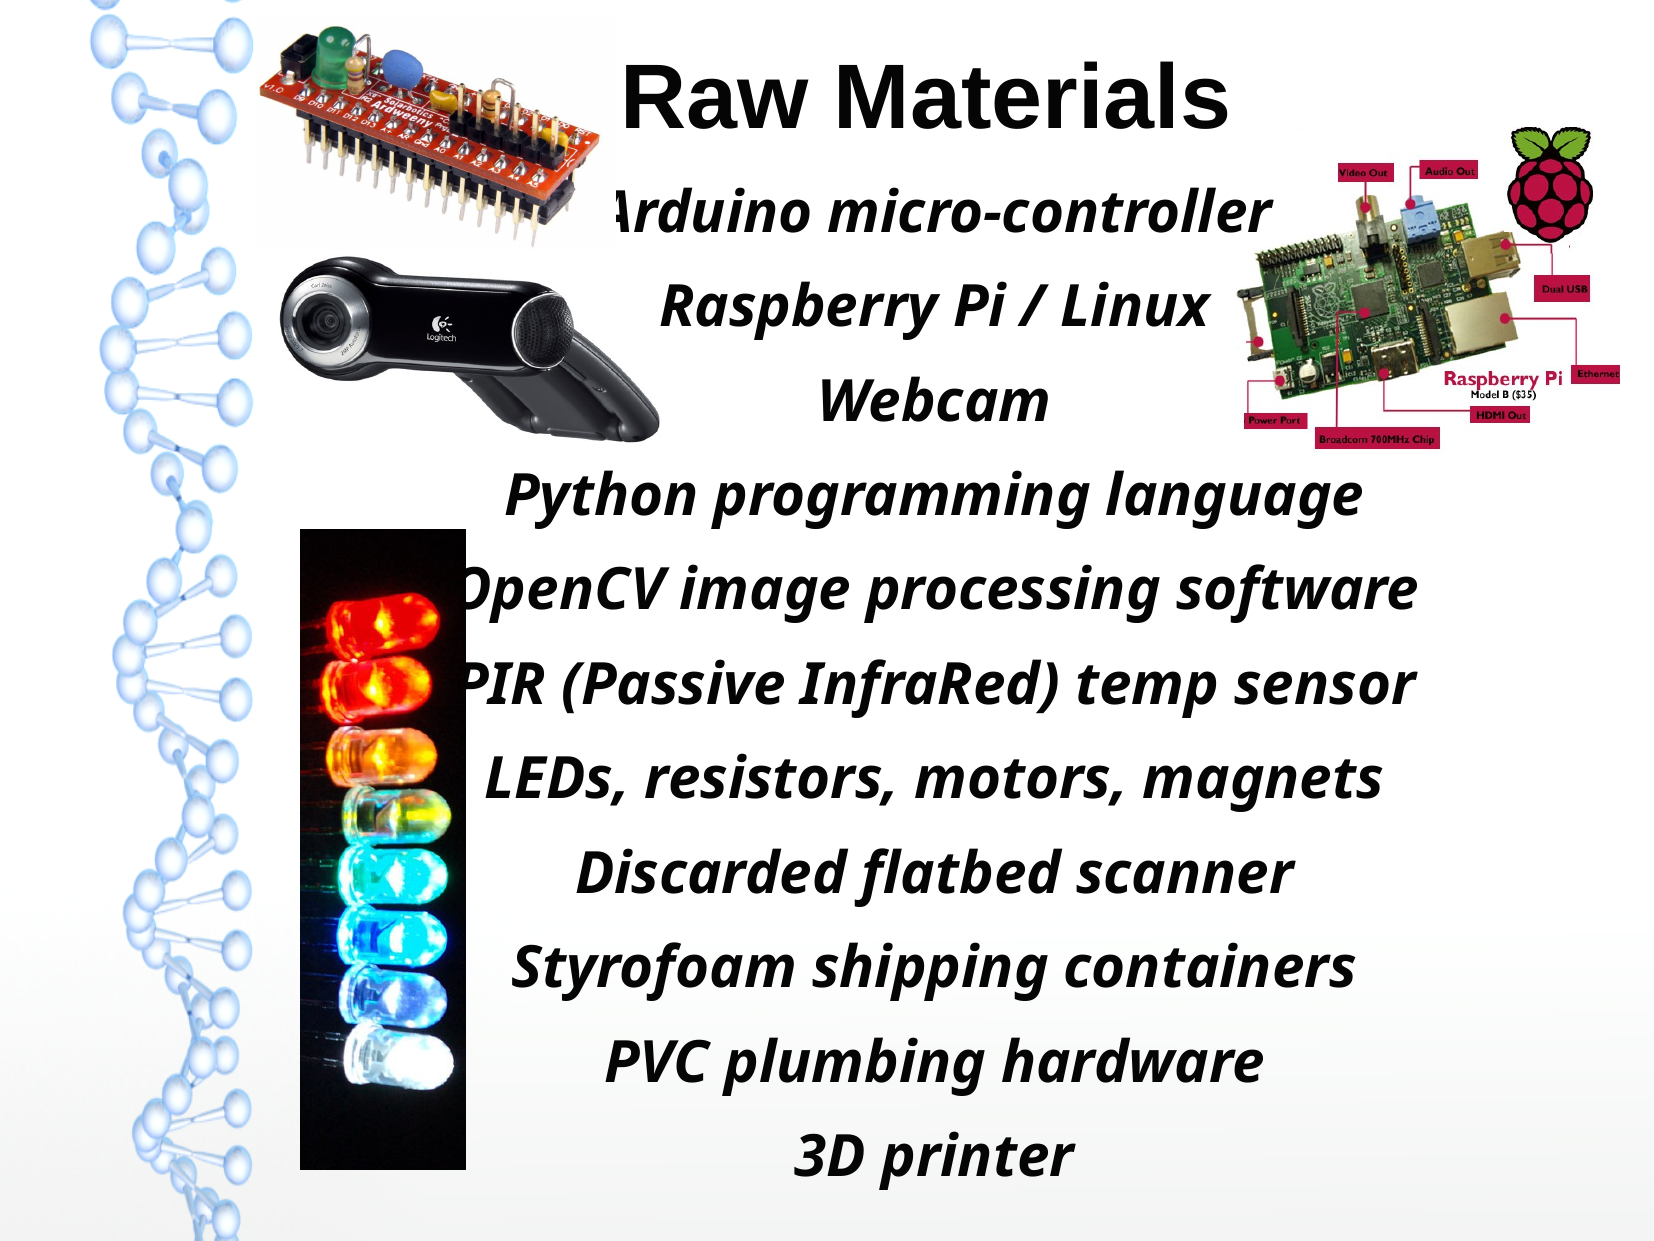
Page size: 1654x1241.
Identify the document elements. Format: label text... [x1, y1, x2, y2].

picture [0, 0, 1654, 1241]
title Raw Materials [616, 30, 1591, 166]
subtitle Arduino micro-controller Raspberry Pi / Linux Webcam Python programming language OpenCV image processing software PIR (Passive InfraRed) temp sensor LEDs, resistors, motors, magnets Discarded flatbed scanner Styrofoam shipping containers PVC plumbing hardware 3D printer [257, 180, 1612, 1191]
